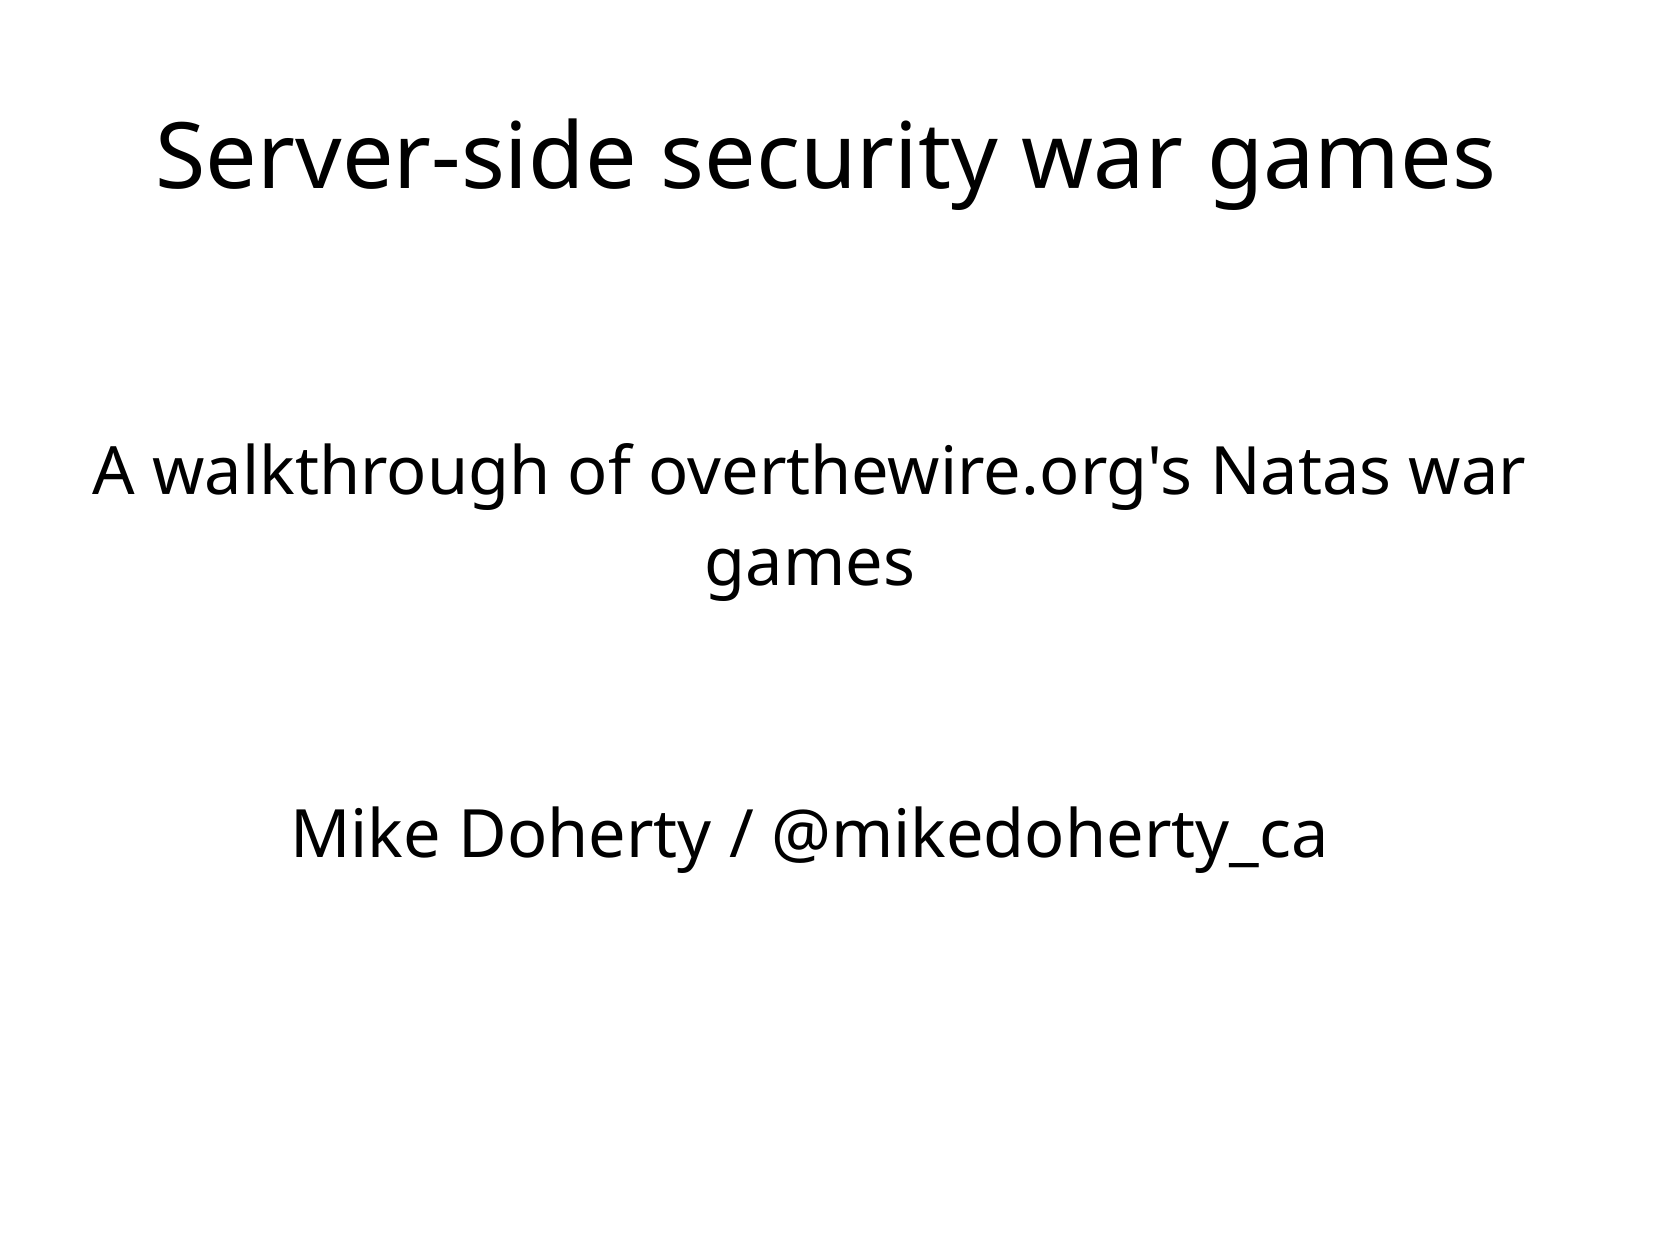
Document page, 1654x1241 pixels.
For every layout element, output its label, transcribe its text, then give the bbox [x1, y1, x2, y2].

subtitle A walkthrough of overthewire.org's Natas war games Mike Doherty / @mikedoherty_ca [82, 290, 1538, 1010]
title Server-side security war games [82, 49, 1571, 257]
